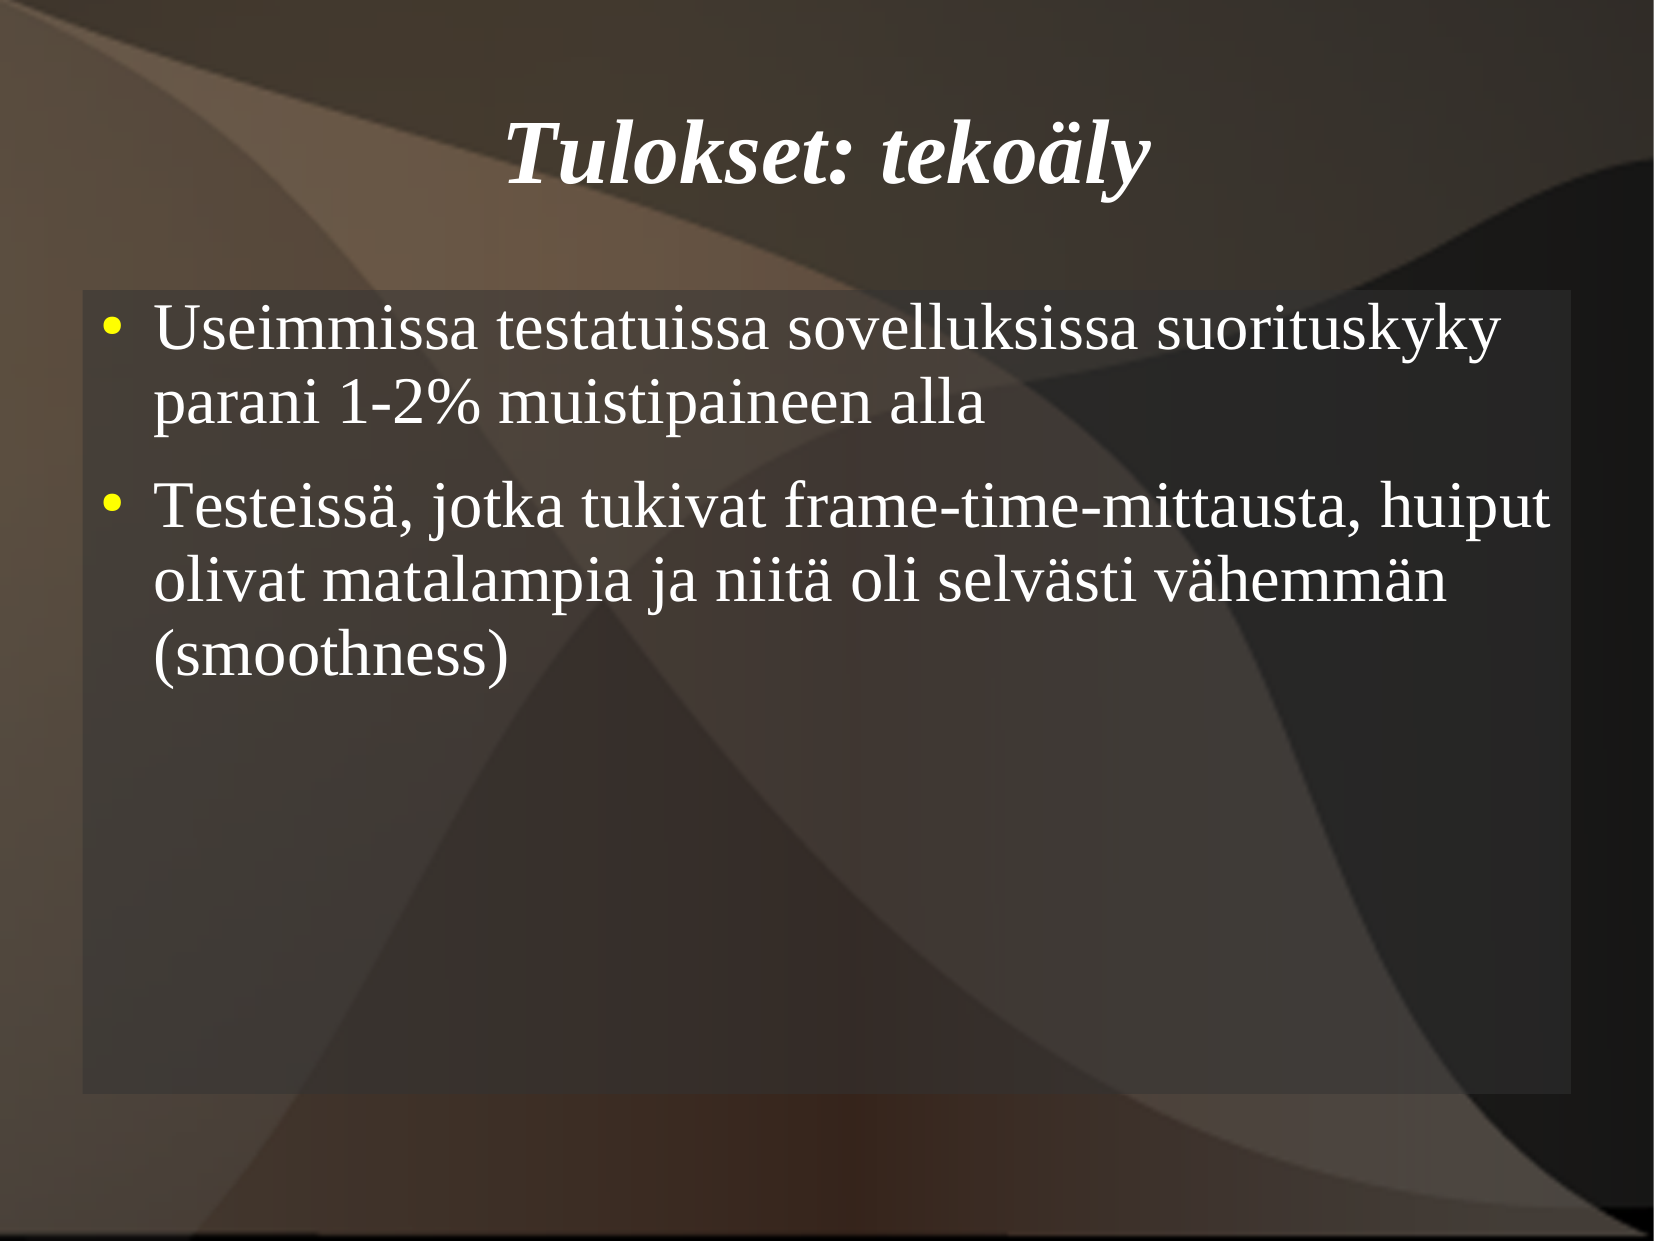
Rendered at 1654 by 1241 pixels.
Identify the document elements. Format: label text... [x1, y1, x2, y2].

picture [0, 0, 1654, 1241]
list Useimmissa testatuissa sovelluksissa suorituskyky parani 1-2% muistipaineen alla Testeissä, jotka tukivat frame-time-mittausta, huiput olivat matalampia ja niitä oli selvästi vähemmän (smoothness) [82, 290, 1571, 1094]
title Tulokset: tekoäly [82, 56, 1571, 250]
